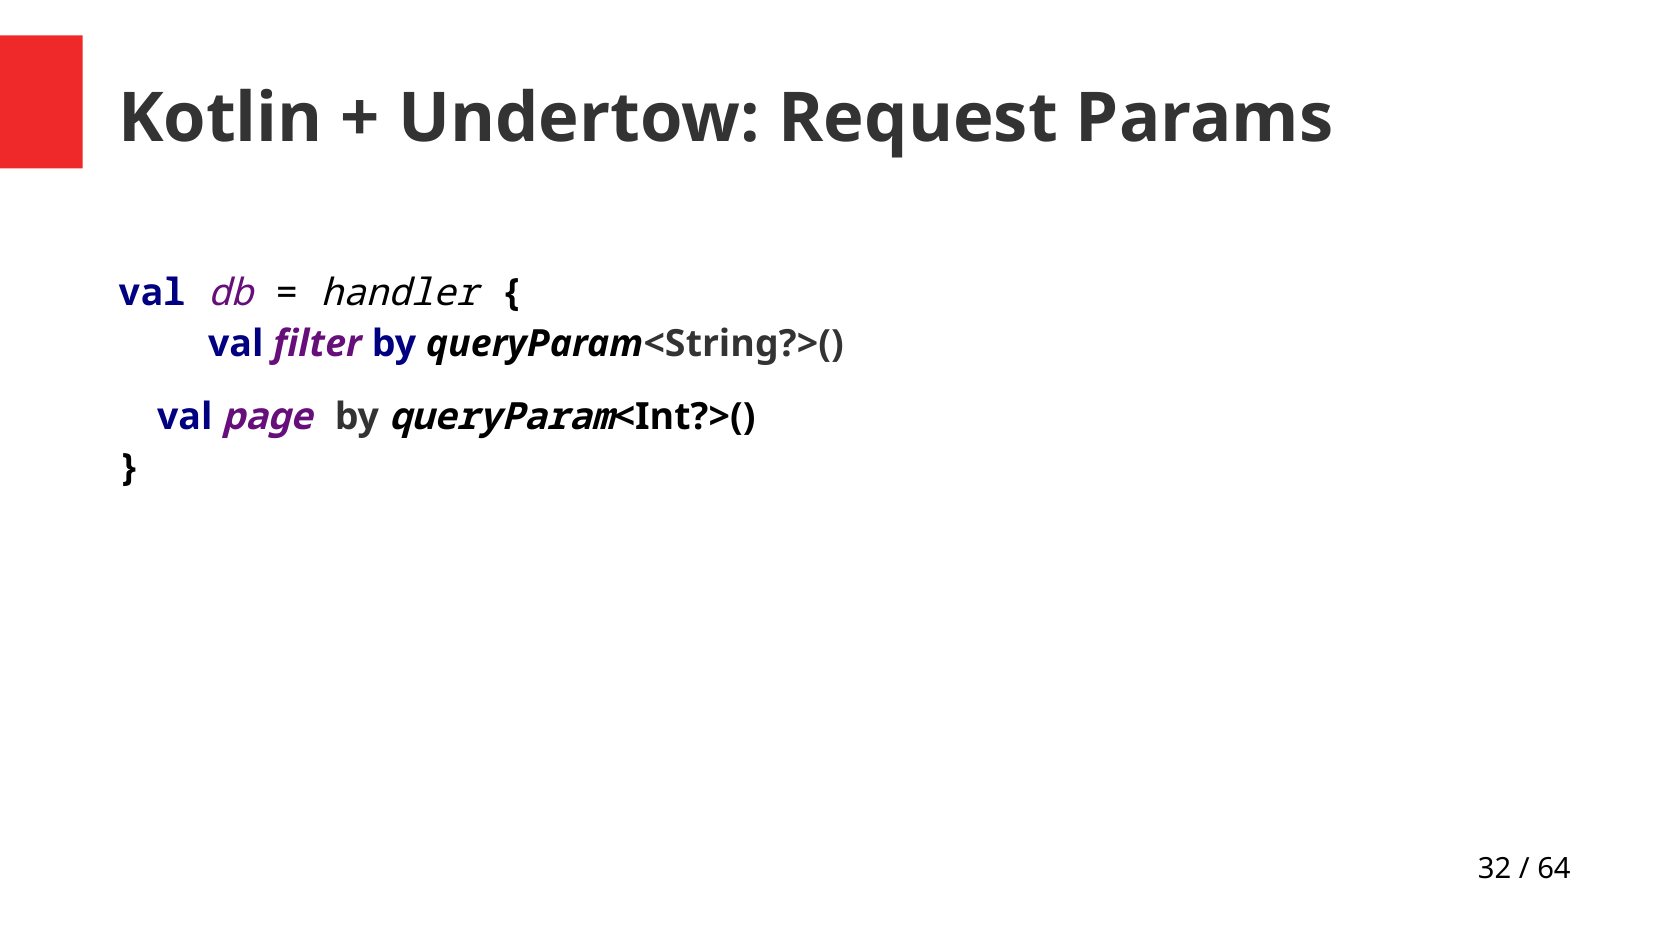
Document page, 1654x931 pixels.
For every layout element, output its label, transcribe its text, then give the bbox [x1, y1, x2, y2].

list val db = handler { val filter by queryParam<String?>() val page by queryParam<Int?>() } [118, 265, 1536, 806]
title Kotlin + Undertow: Request Params [118, 37, 1571, 193]
